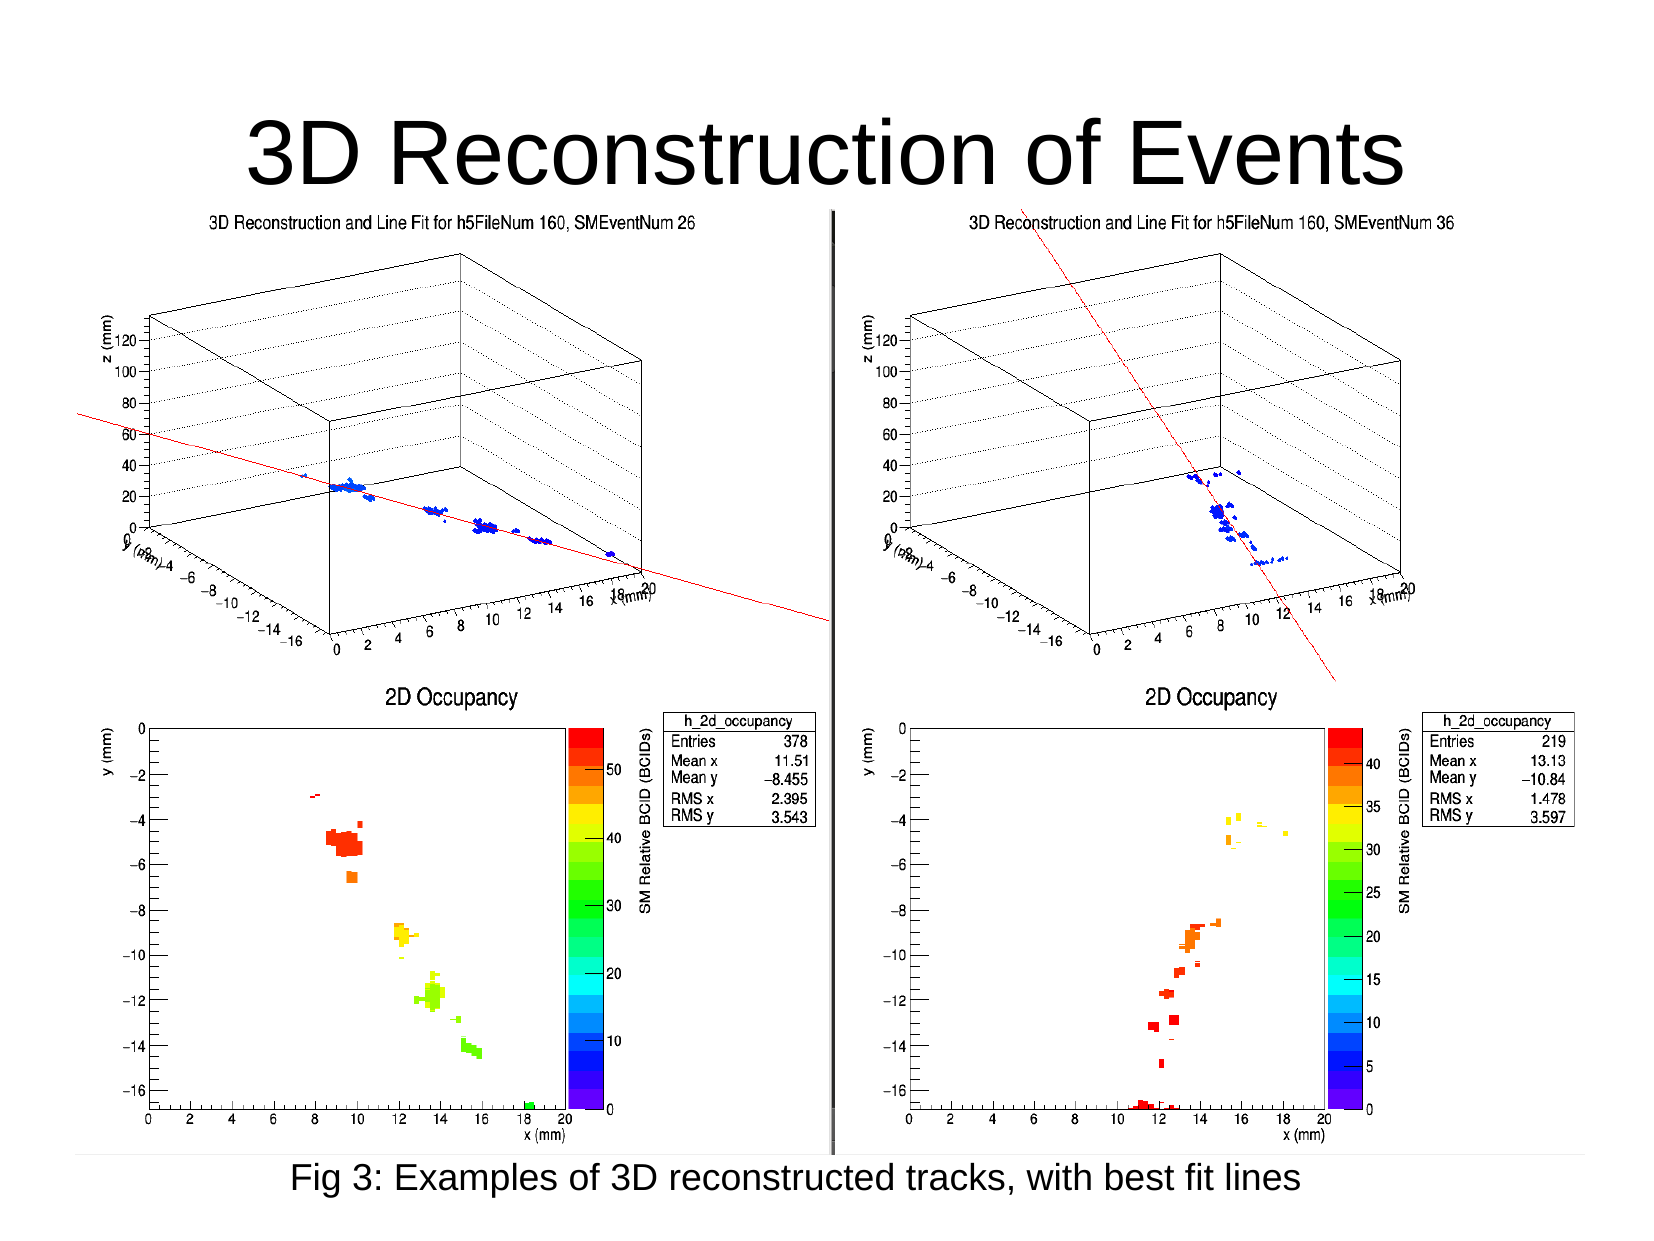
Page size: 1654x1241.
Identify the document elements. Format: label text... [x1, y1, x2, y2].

text_box Fig 3: Examples of 3D reconstructed tracks, with best fit lines [275, 1149, 1317, 1206]
picture [836, 209, 1585, 1156]
title 3D Reconstruction of Events [82, 49, 1571, 257]
picture [75, 209, 835, 1156]
